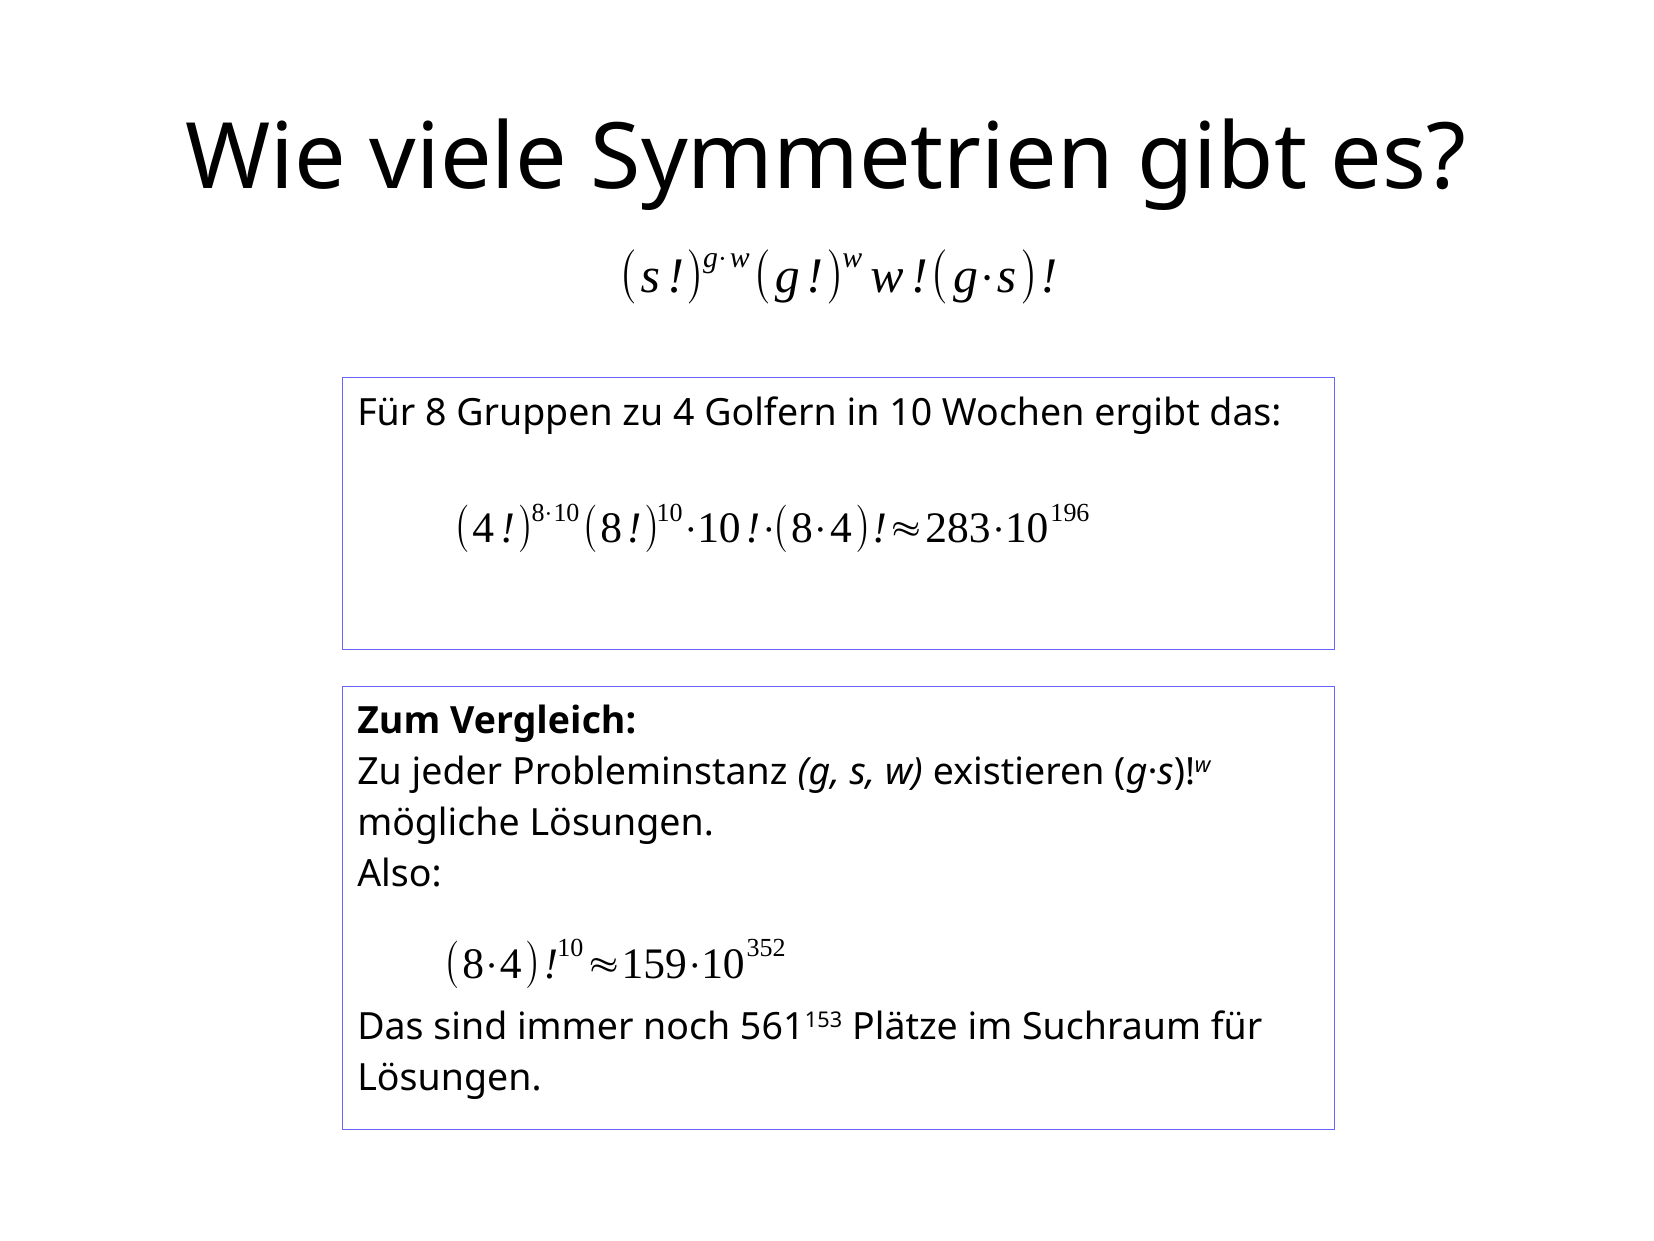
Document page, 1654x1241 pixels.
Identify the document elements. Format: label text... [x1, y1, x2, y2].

title Wie viele Symmetrien gibt es? [82, 49, 1571, 257]
chart [614, 241, 1063, 308]
chart [448, 497, 1096, 556]
text_box Zum Vergleich: Zu jeder Probleminstanz (g, s, w) existieren (g·s)!w mögliche Lösungen. Also: Das sind immer noch 561153 Plätze im Suchraum für Lösungen. [342, 686, 1335, 1130]
chart [438, 933, 792, 991]
text_box Für 8 Gruppen zu 4 Golfern in 10 Wochen ergibt das: [342, 377, 1335, 650]
